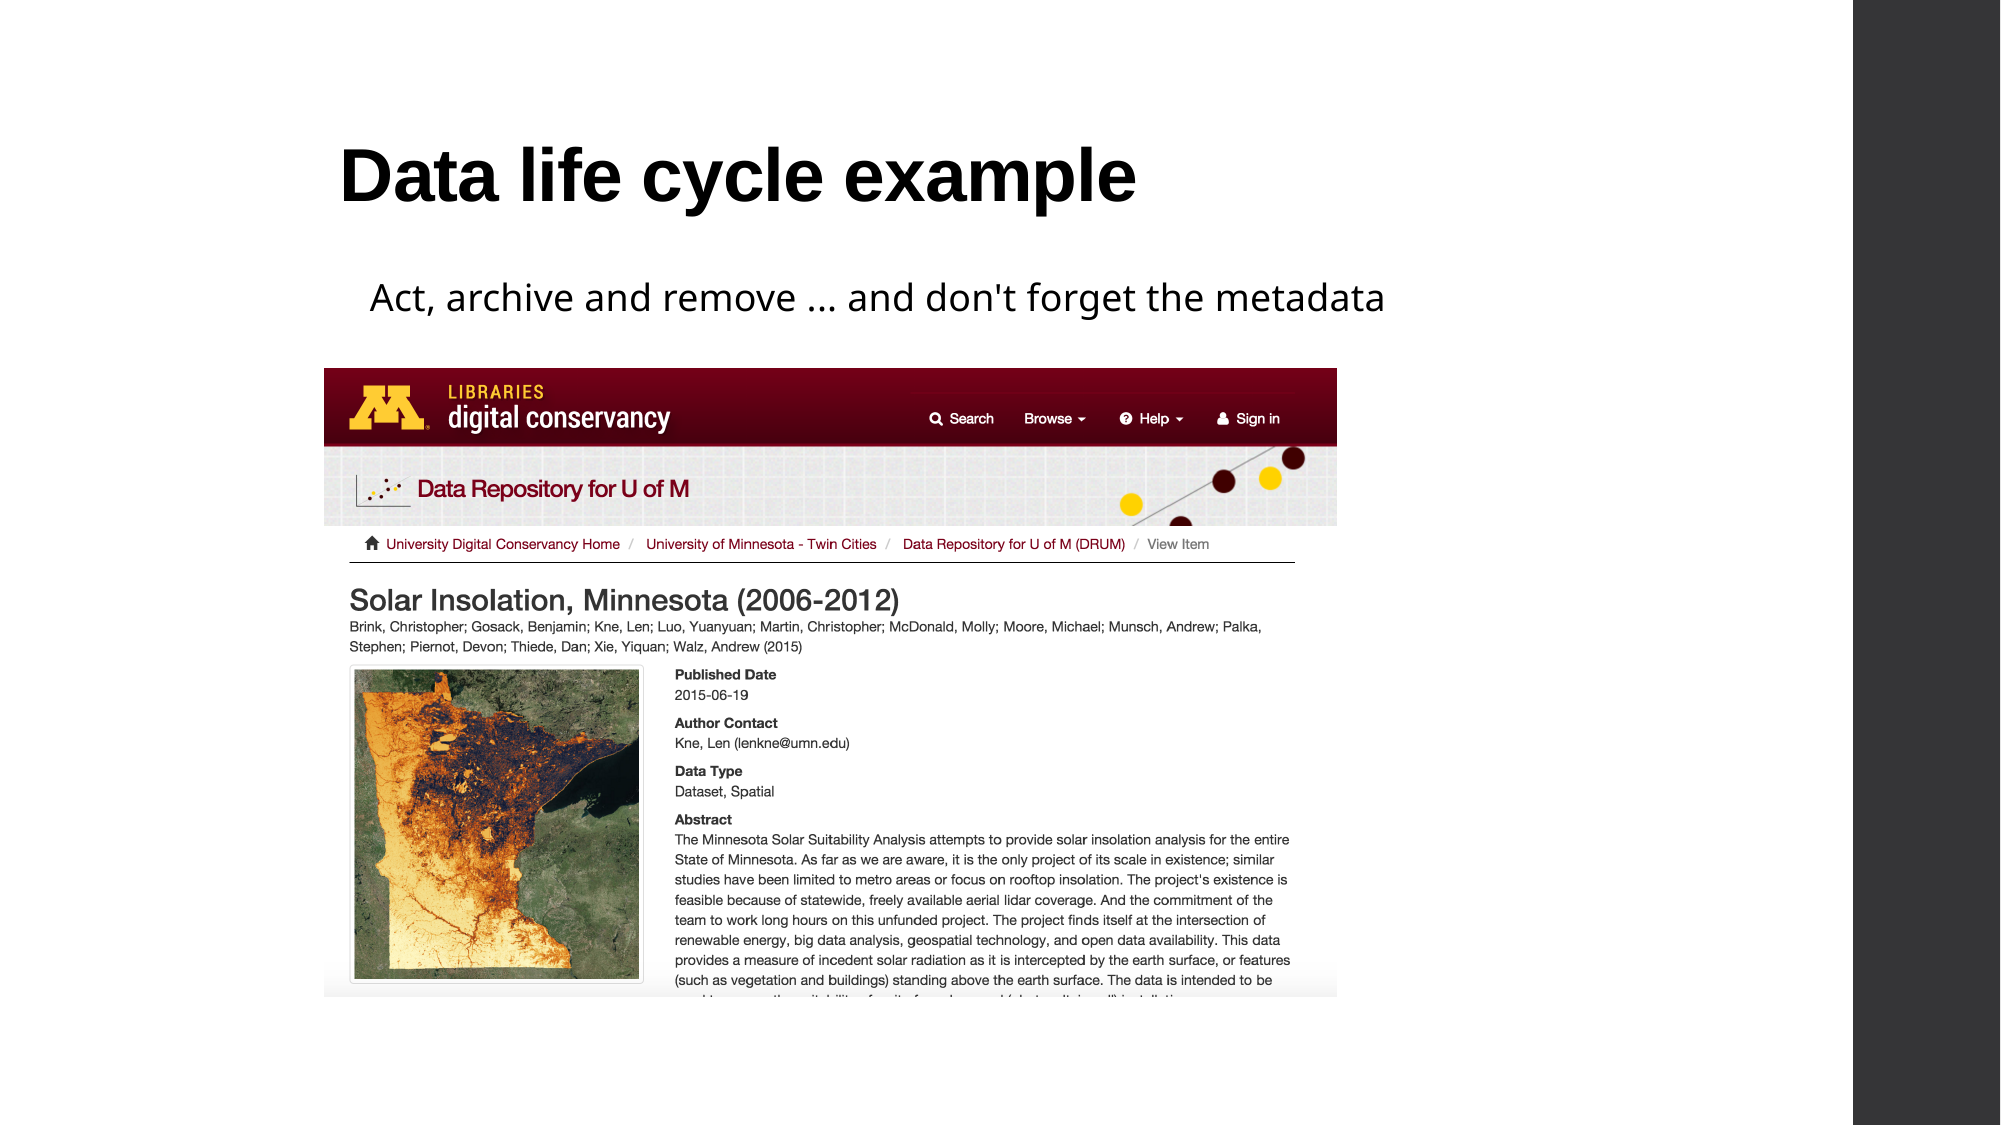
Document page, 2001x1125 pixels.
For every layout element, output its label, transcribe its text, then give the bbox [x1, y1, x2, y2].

title Data life cycle example [324, 45, 1675, 233]
picture [324, 368, 1337, 997]
list Act, archive and remove ... and don't forget the metadata [324, 262, 1675, 1078]
